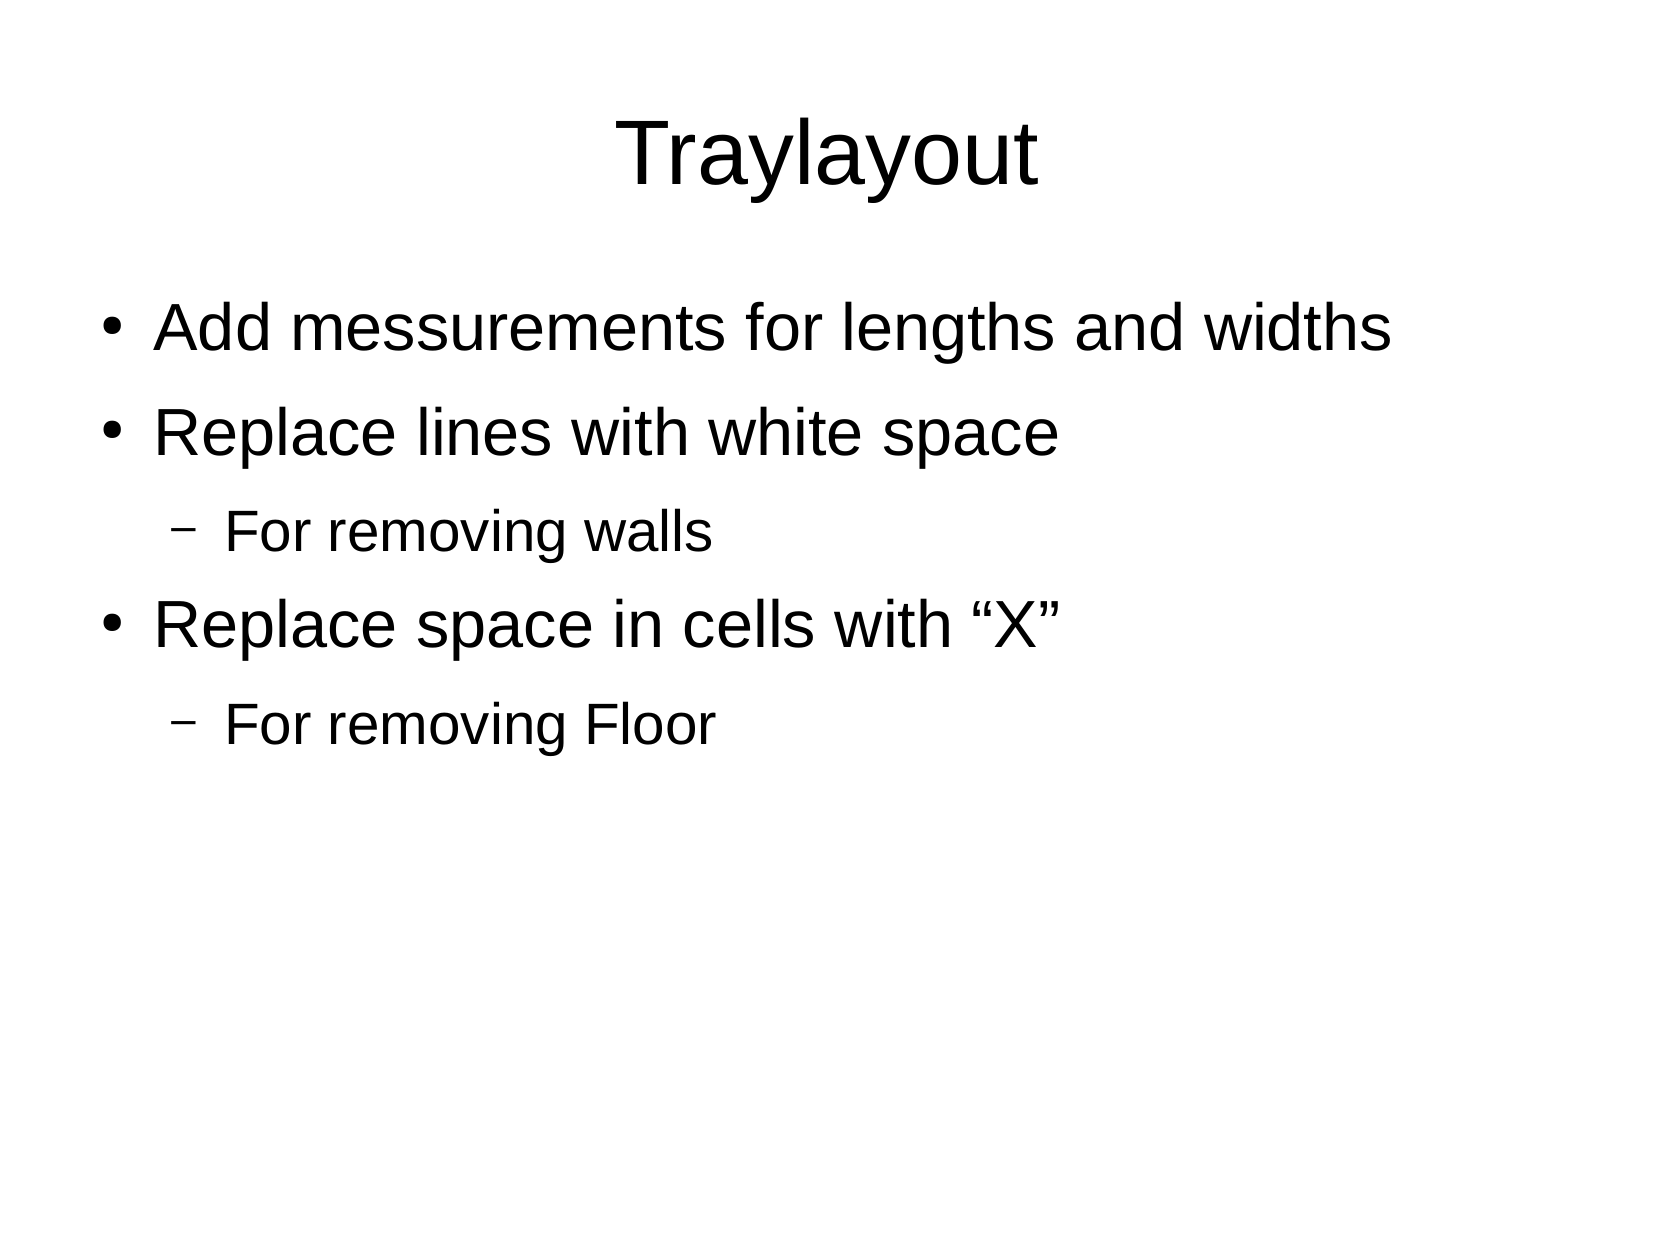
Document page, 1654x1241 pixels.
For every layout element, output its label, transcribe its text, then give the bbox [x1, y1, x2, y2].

title Traylayout [82, 49, 1571, 257]
list Add messurements for lengths and widths Replace lines with white space For removing walls Replace space in cells with “X” For removing Floor [82, 290, 1571, 1010]
